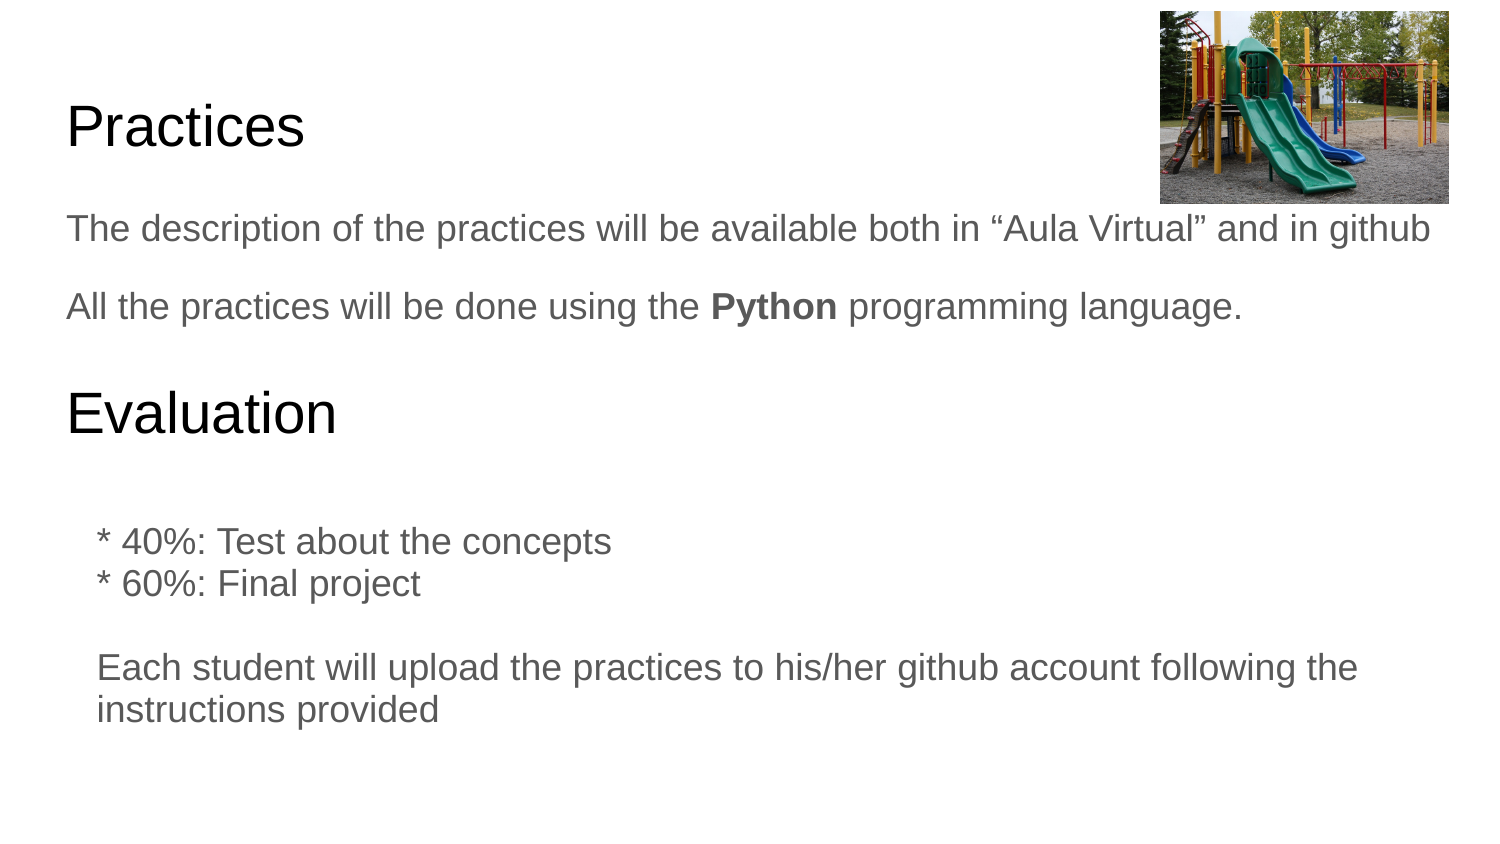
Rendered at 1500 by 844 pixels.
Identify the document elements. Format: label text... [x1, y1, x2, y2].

text_box * 40%: Test about the concepts * 60%: Final project Each student will upload the practices to his/her github account following the instructions provided [81, 471, 1426, 739]
list The description of the practices will be available both in “Aula Virtual” and in github All the practices will be done using the Python programming language. [51, 189, 1449, 406]
title Practices [51, 72, 346, 167]
picture [1160, 11, 1449, 204]
title Evaluation [51, 360, 406, 454]
